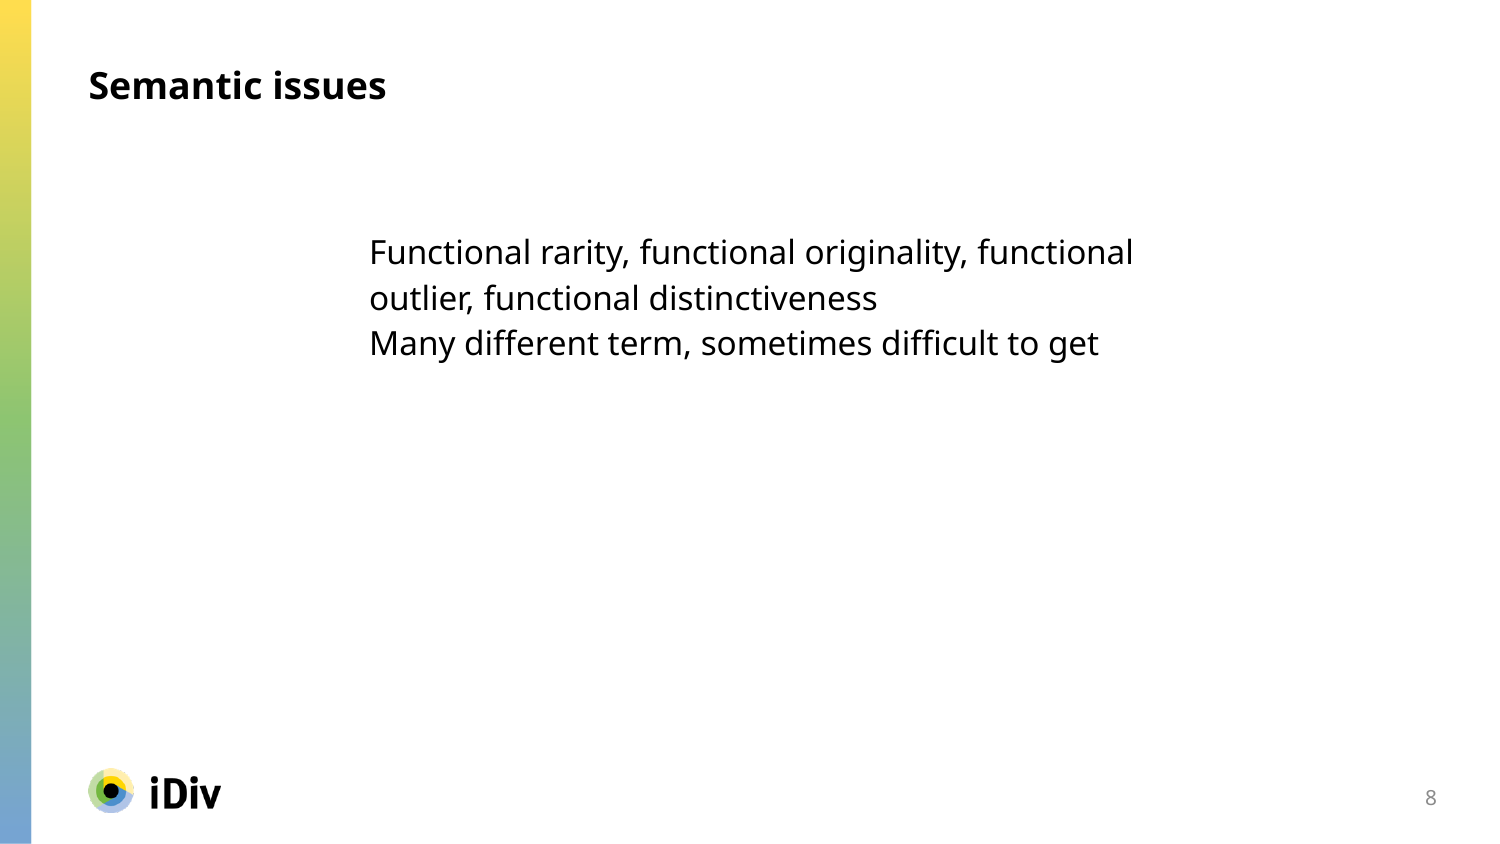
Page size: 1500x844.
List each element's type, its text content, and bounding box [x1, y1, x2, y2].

text_box Functional rarity, functional originality, functional outlier, functional distinctiveness Many different term, sometimes difficult to get [354, 222, 1182, 359]
picture [0, 0, 1500, 844]
slide_number <numéro> [1240, 767, 1437, 813]
list Semantic issues [88, 61, 1437, 157]
